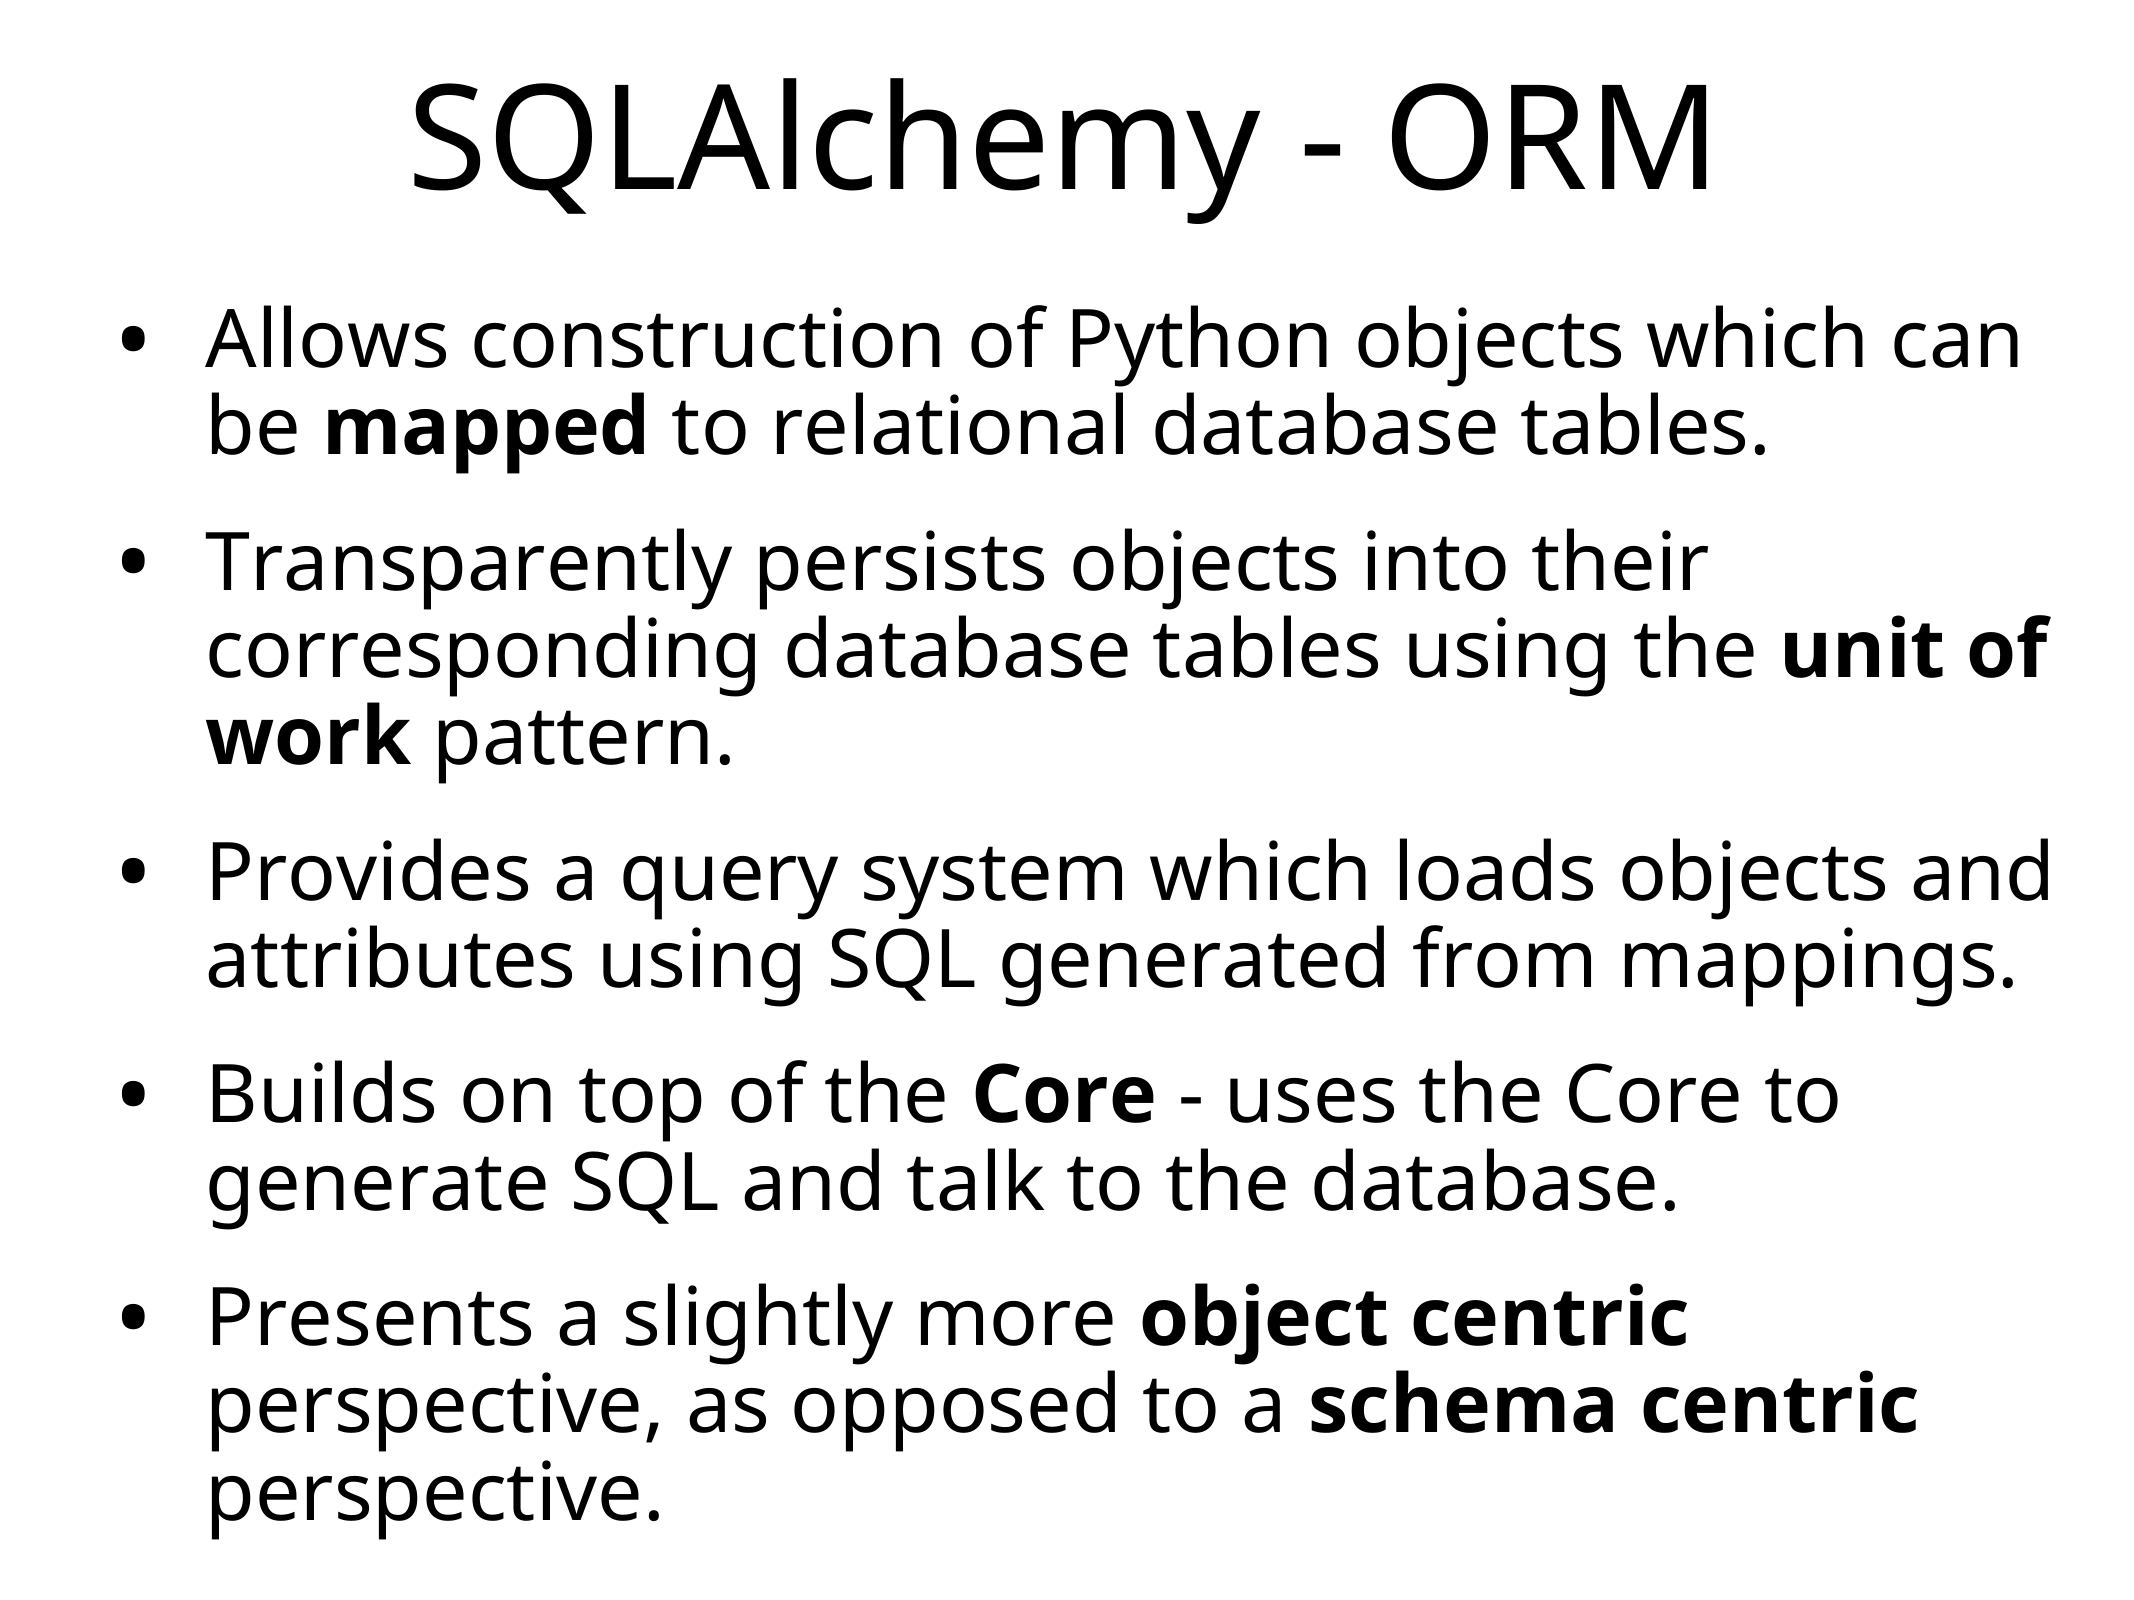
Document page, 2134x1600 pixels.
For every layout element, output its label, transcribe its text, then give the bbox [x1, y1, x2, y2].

title SQLAlchemy - ORM [60, 41, 2069, 244]
list Allows construction of Python objects which can be mapped to relational database tables. Transparently persists objects into their corresponding database tables using the unit of work pattern. Provides a query system which loads objects and attributes using SQL generated from mappings. Builds on top of the Core - uses the Core to generate SQL and talk to the database. Presents a slightly more object centric perspective, as opposed to a schema centric perspective. [56, 281, 2065, 1555]
